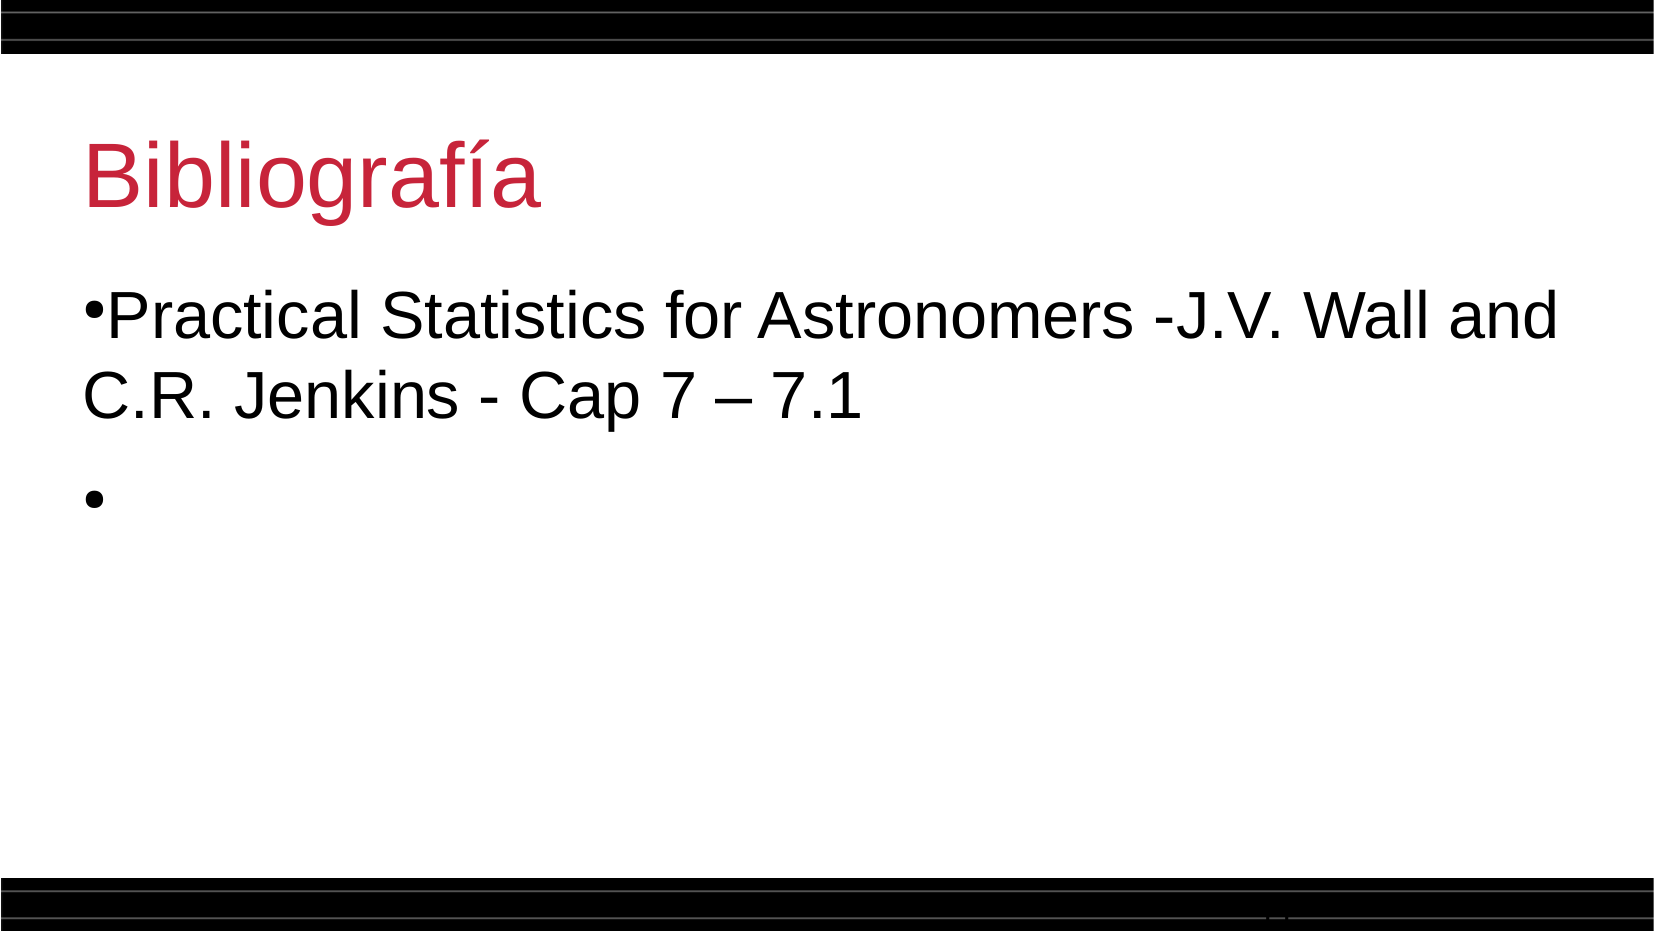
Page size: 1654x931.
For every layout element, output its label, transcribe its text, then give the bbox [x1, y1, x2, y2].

picture [1, 878, 1654, 931]
list Practical Statistics for Astronomers -J.V. Wall and C.R. Jenkins - Cap 7 – 7.1 [82, 271, 1571, 758]
picture [1, 0, 1654, 54]
title Bibliografía [82, 92, 1571, 249]
